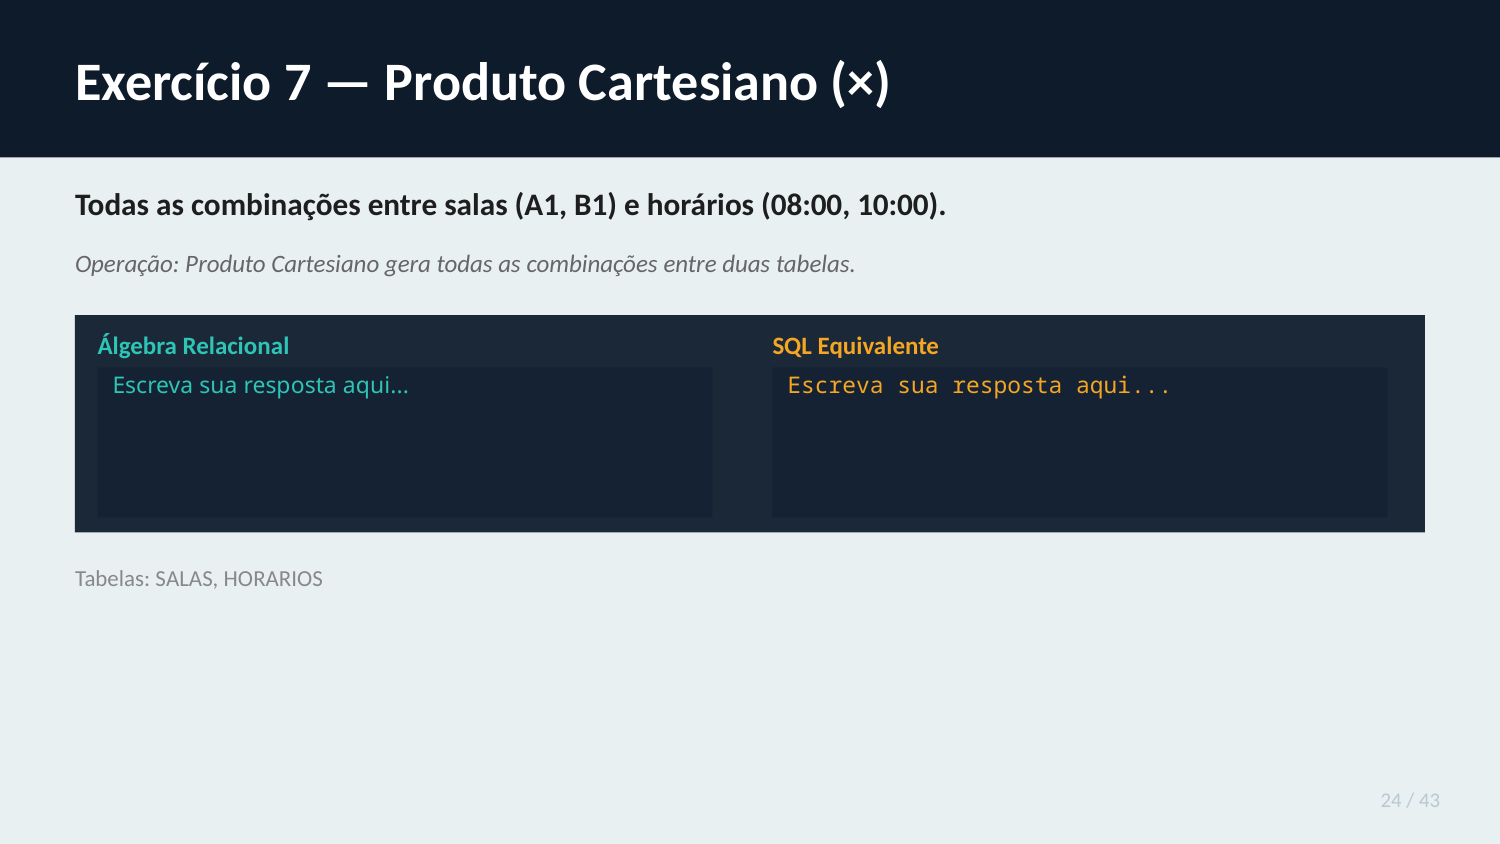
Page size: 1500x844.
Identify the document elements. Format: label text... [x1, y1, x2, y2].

text_box Escreva sua resposta aqui... [112, 370, 698, 513]
text_box Tabelas: SALAS, HORARIOS [74, 554, 1425, 600]
text_box Todas as combinações entre salas (A1, B1) e horários (08:00, 10:00). [74, 172, 1425, 233]
text_box Exercício 7 — Produto Cartesiano (×) [74, 22, 1425, 135]
text_box [74, 315, 1425, 533]
text_box SQL Equivalente [772, 322, 1388, 367]
text_box [0, 0, 1500, 158]
text_box Operação: Produto Cartesiano gera todas as combinações entre duas tabelas. [74, 239, 1425, 285]
text_box 24 / 43 [1274, 772, 1455, 825]
text_box Escreva sua resposta aqui... [787, 370, 1373, 513]
text_box Álgebra Relacional [97, 322, 713, 367]
